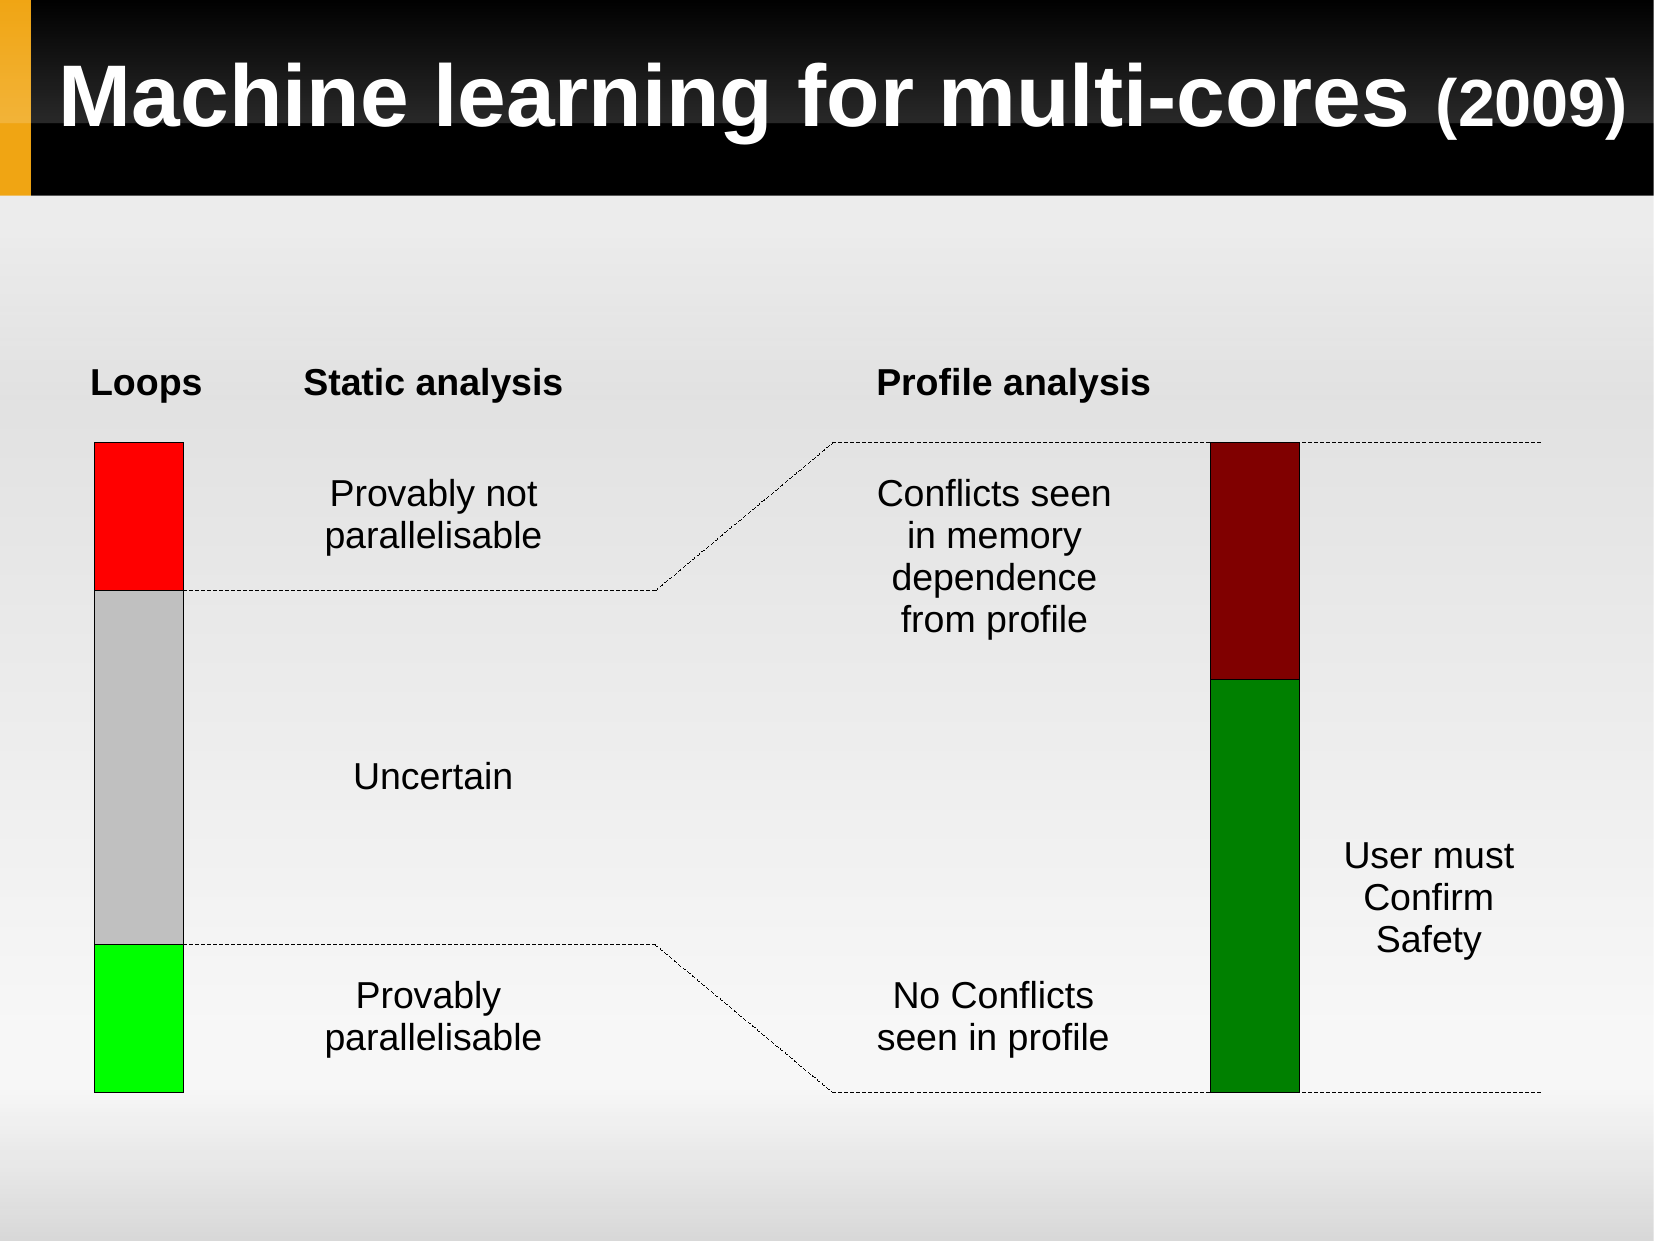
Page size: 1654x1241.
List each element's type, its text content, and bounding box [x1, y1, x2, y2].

text_box Uncertain [338, 747, 529, 810]
text_box Static analysis [288, 354, 579, 418]
text_box Loops [75, 354, 218, 418]
text_box Provably not parallelisable [309, 465, 558, 820]
text_box Conflicts seen in memory dependence from profile [862, 465, 1152, 666]
text_box Provably parallelisable [309, 967, 558, 1075]
text_box [1210, 442, 1300, 1093]
text_box [94, 442, 184, 1093]
text_box User must Confirm Safety [1328, 826, 1615, 982]
text_box Profile analysis [861, 354, 1166, 418]
text_box No Conflicts seen in profile [862, 967, 1148, 1075]
title Machine learning for multi-cores (2009) [58, 0, 1654, 193]
picture [0, 0, 1654, 1241]
